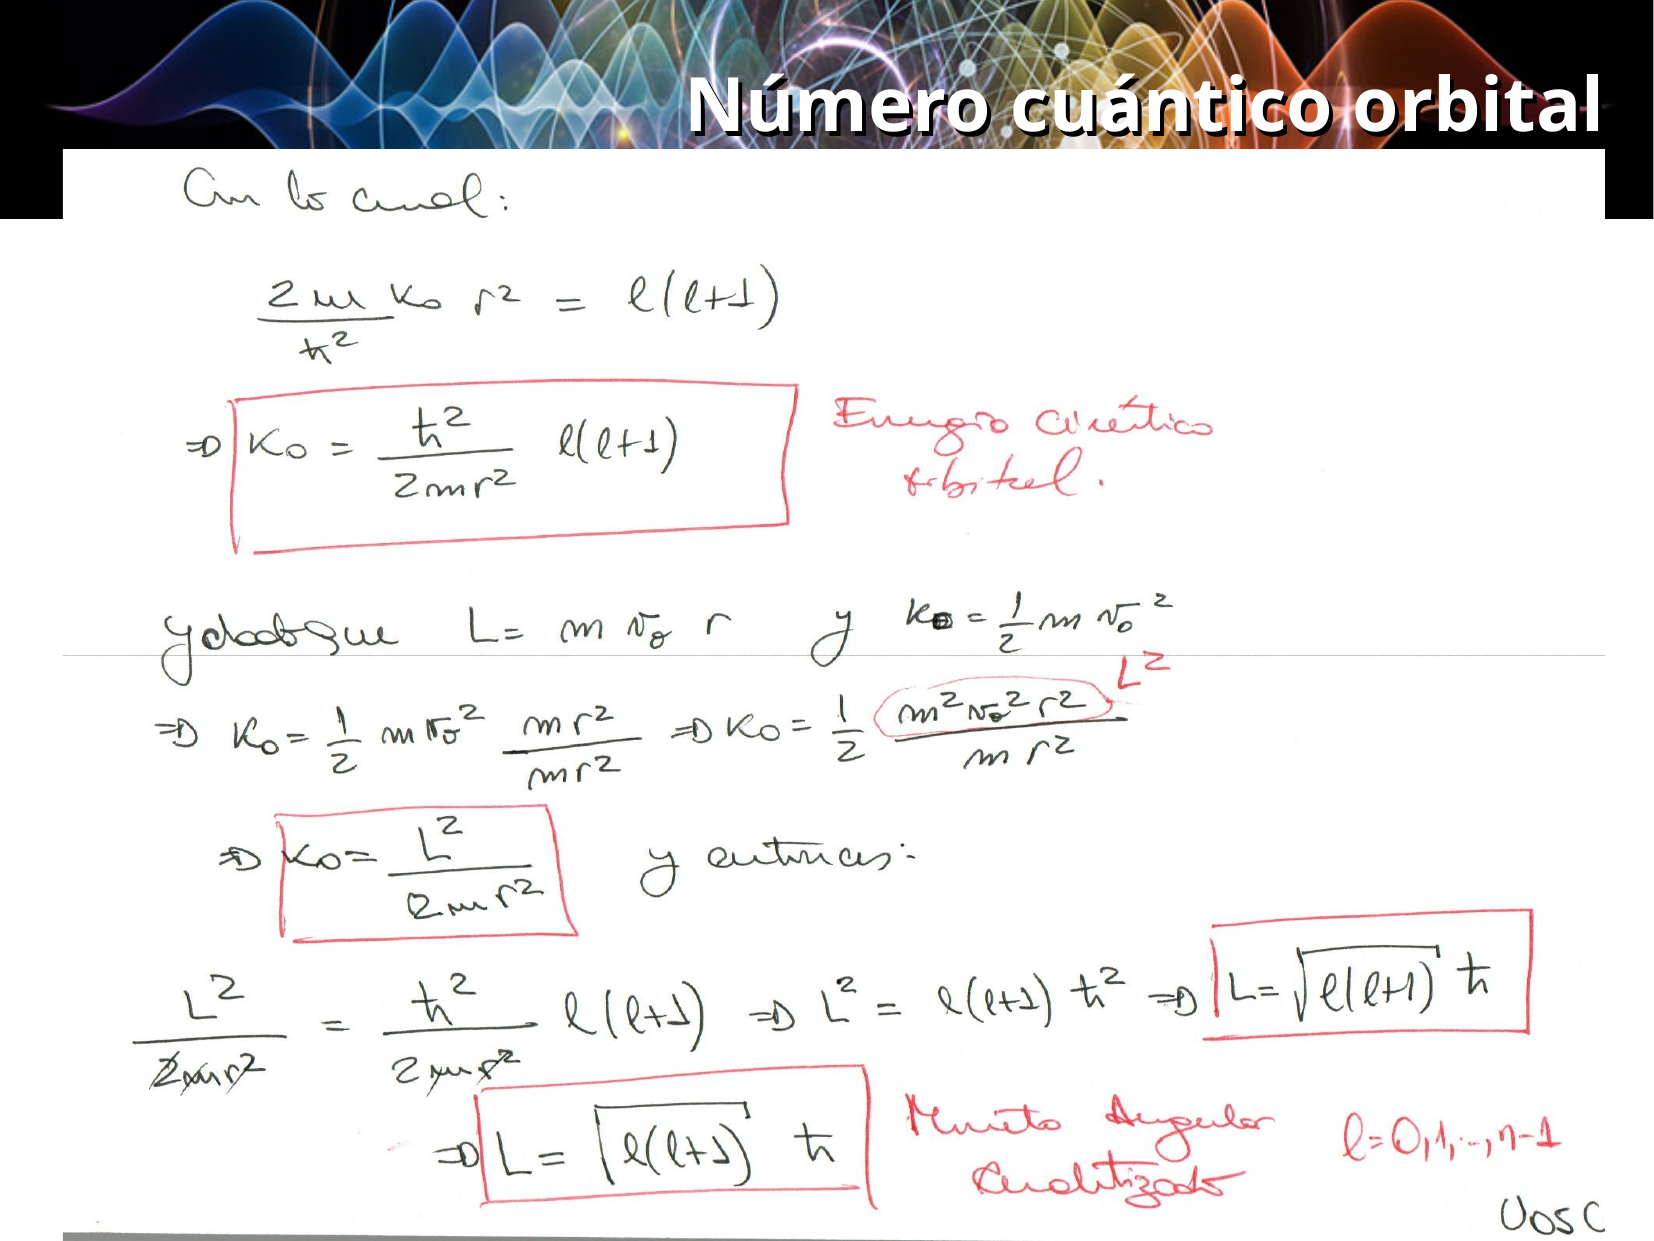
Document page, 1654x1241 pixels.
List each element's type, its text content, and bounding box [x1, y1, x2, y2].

title Número cuántico orbital [45, 15, 1606, 191]
picture [0, 0, 1654, 1241]
